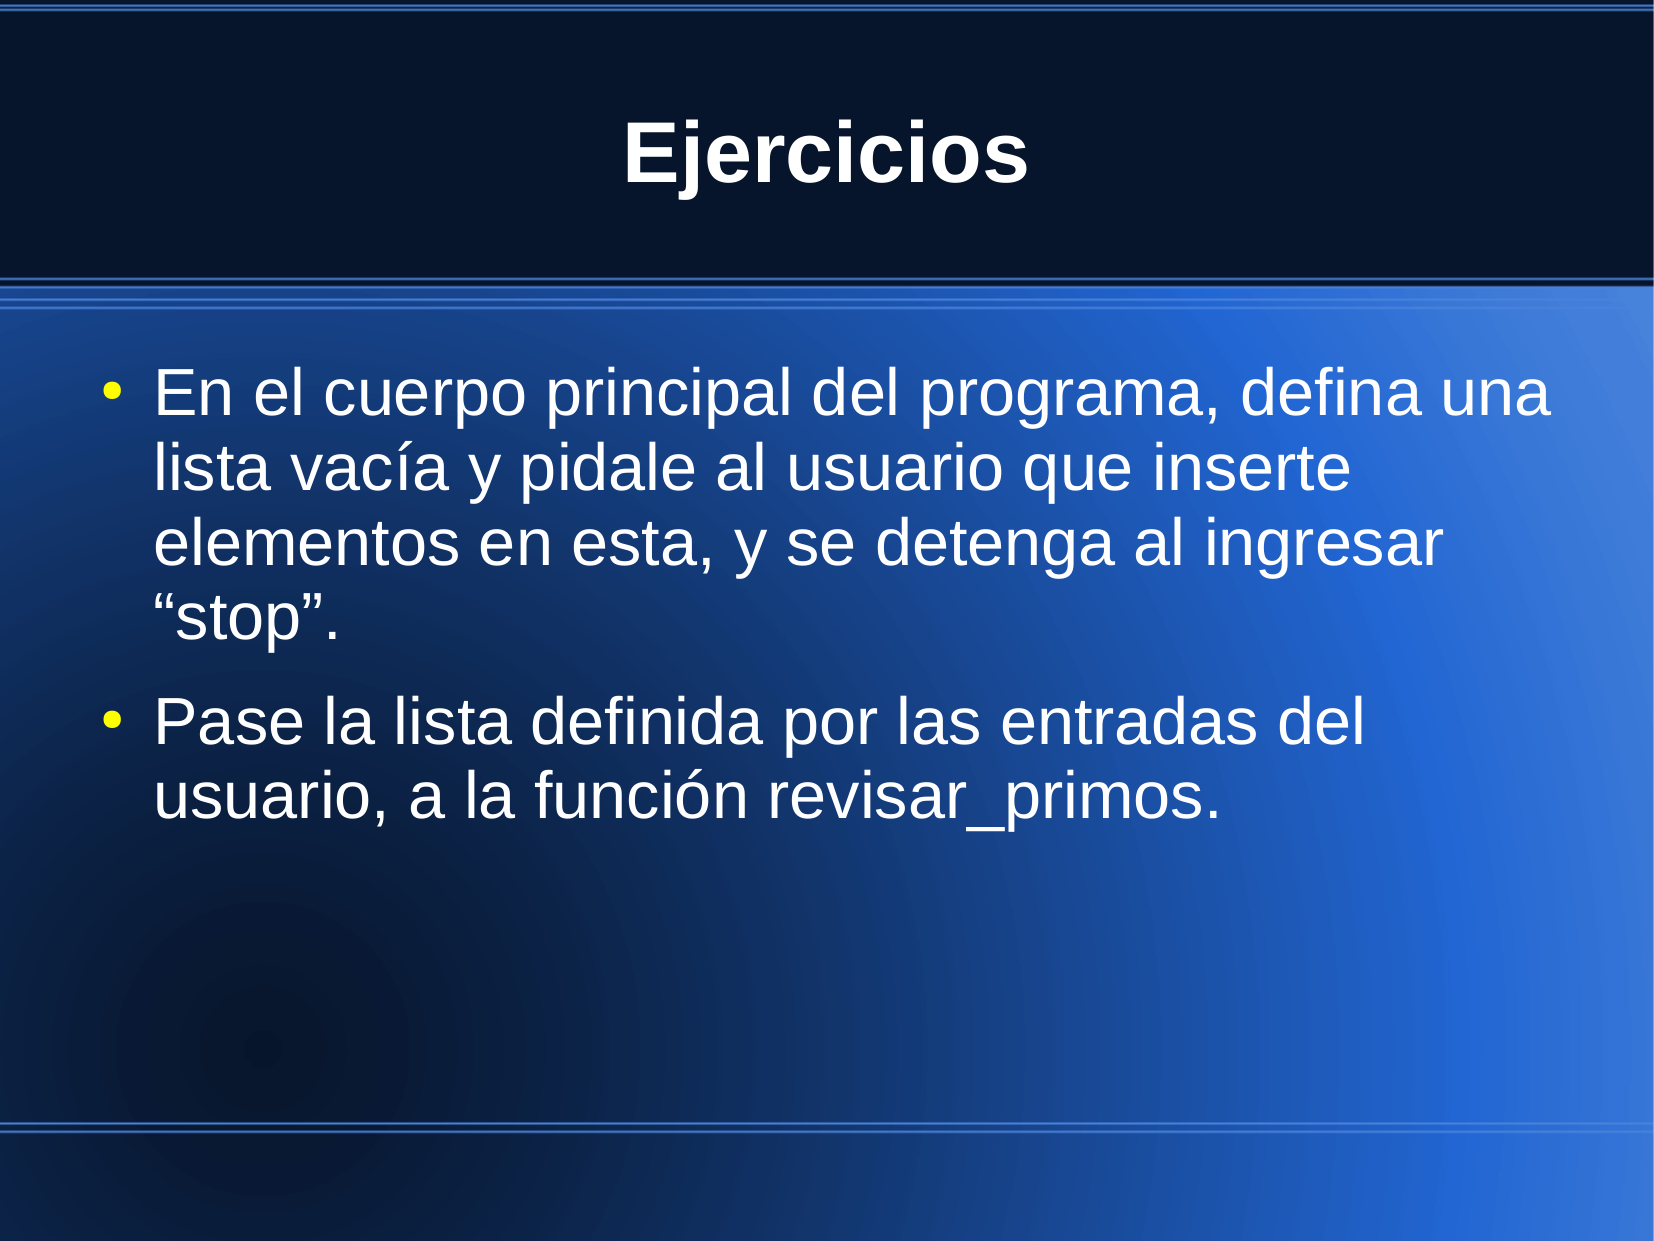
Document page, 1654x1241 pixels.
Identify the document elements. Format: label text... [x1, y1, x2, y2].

title Ejercicios [82, 49, 1571, 257]
picture [0, 0, 1654, 1241]
list En el cuerpo principal del programa, defina una lista vacía y pidale al usuario que inserte elementos en esta, y se detenga al ingresar “stop”. Pase la lista definida por las entradas del usuario, a la función revisar_primos. [82, 355, 1571, 1075]
